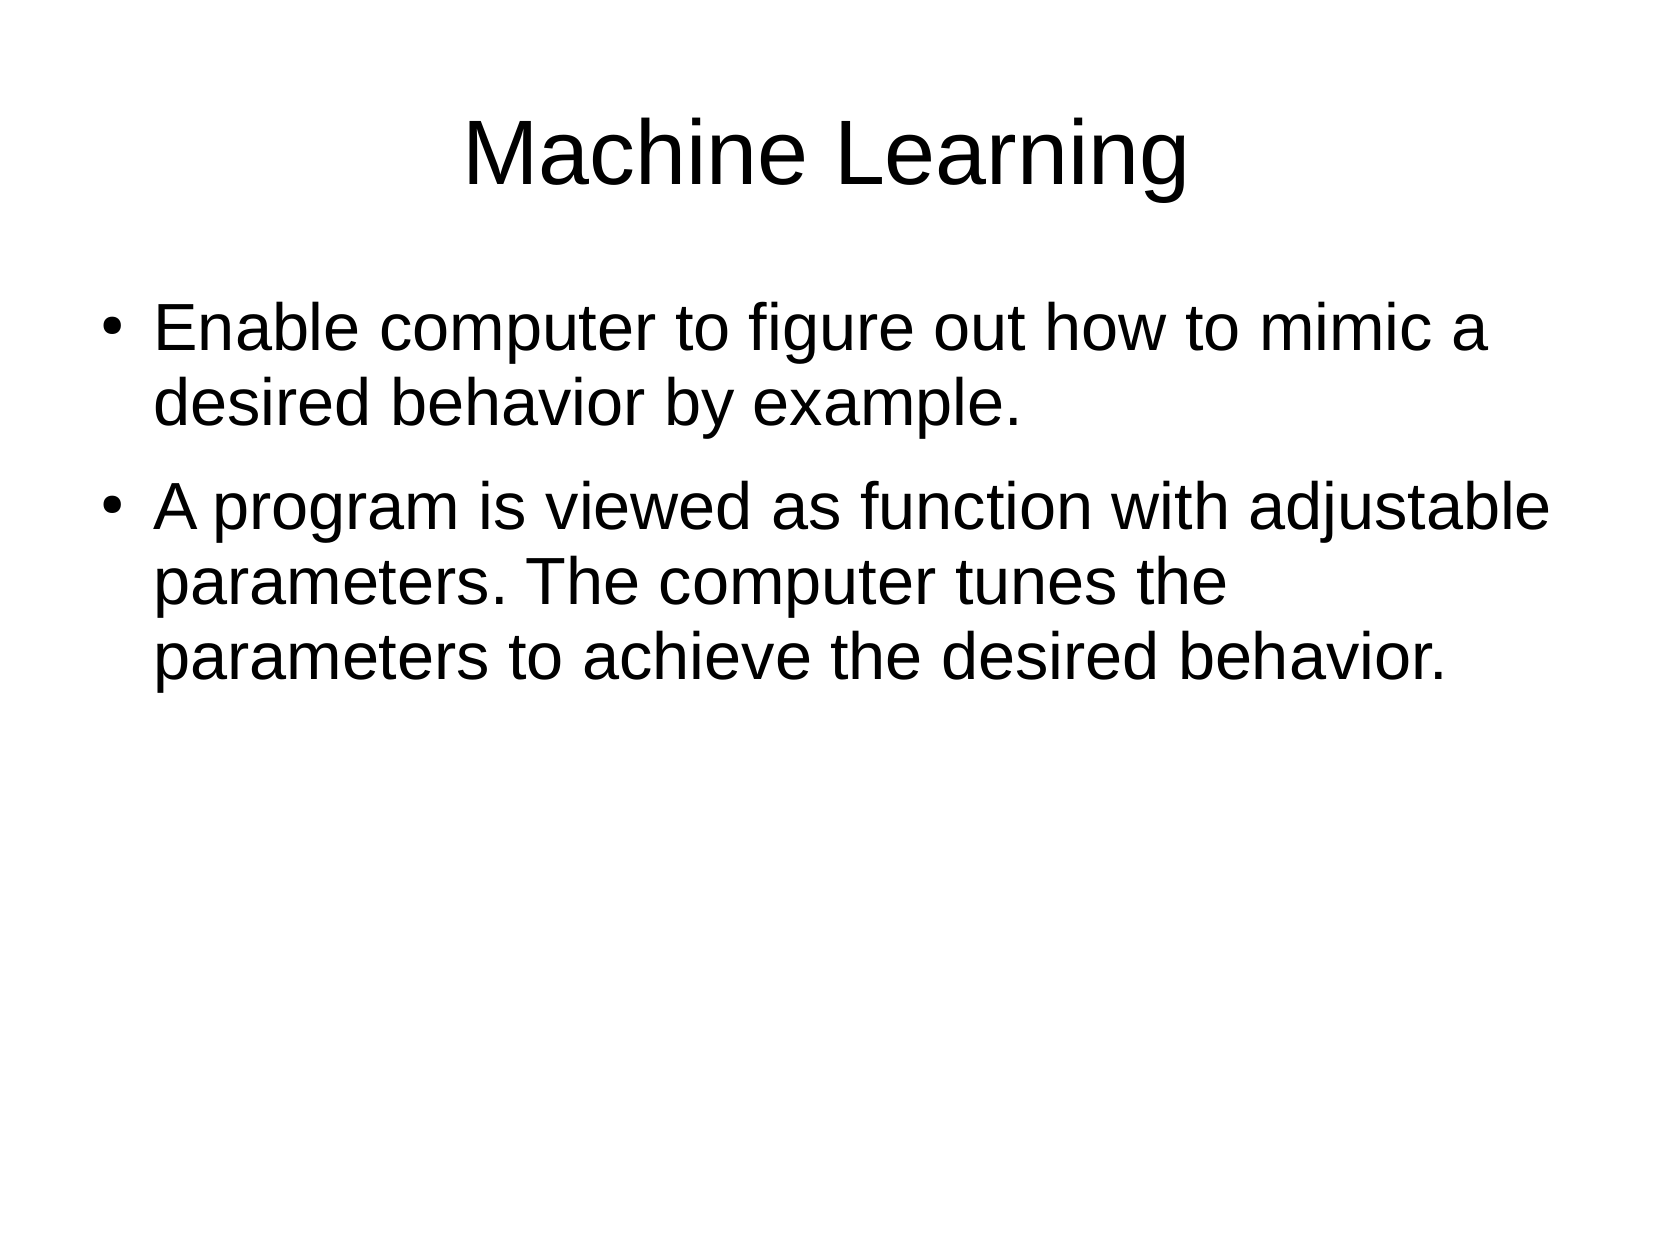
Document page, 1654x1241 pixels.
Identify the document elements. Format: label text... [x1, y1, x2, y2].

list Enable computer to figure out how to mimic a desired behavior by example. A program is viewed as function with adjustable parameters. The computer tunes the parameters to achieve the desired behavior. [82, 290, 1571, 1010]
title Machine Learning [82, 49, 1571, 257]
